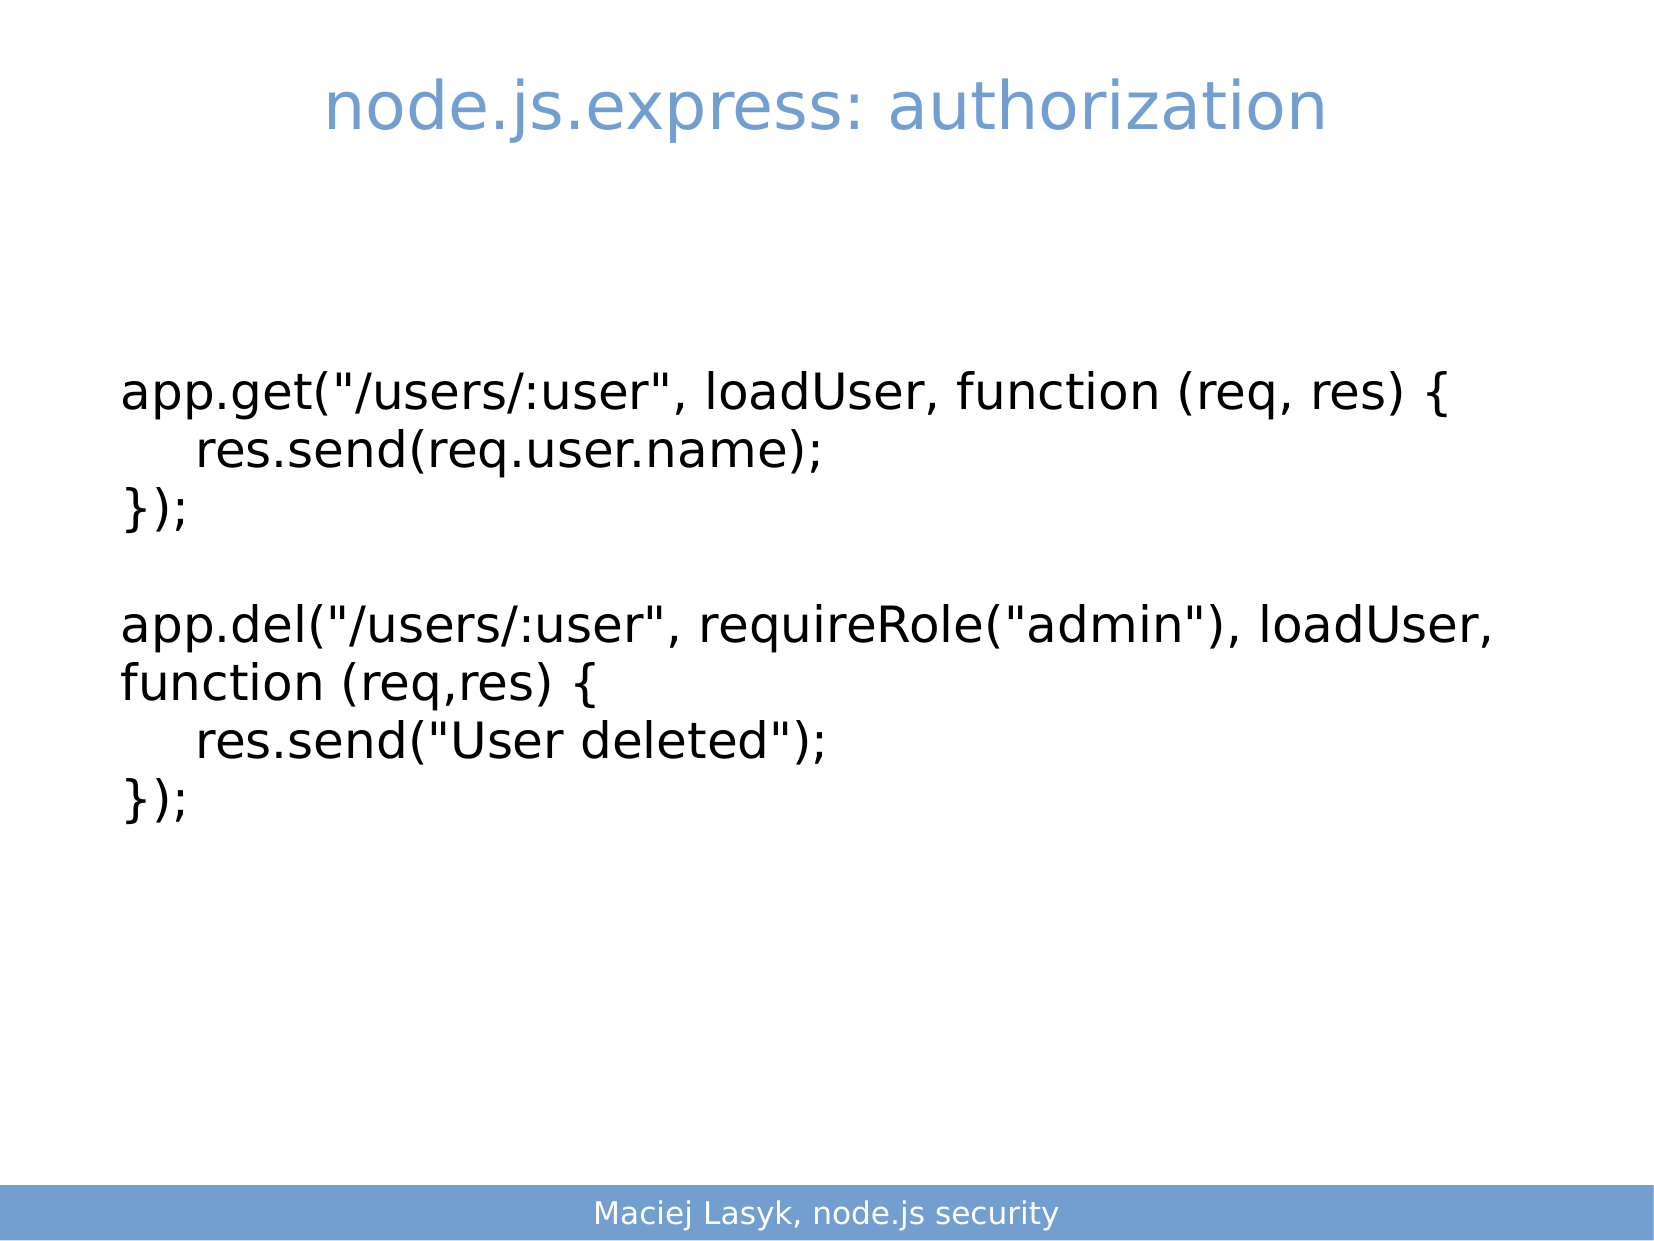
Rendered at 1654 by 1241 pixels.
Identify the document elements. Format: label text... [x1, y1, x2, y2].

text_box app.get("/users/:user", loadUser, function (req, res) { res.send(req.user.name); }); app.del("/users/:user", requireRole("admin"), loadUser, function (req,res) { res.send("User deleted"); }); [106, 355, 1654, 837]
text_box Maciej Lasyk, node.js security [578, 1188, 1076, 1240]
text_box node.js.express: authorization [308, 60, 1345, 153]
text_box [0, 1185, 1654, 1241]
